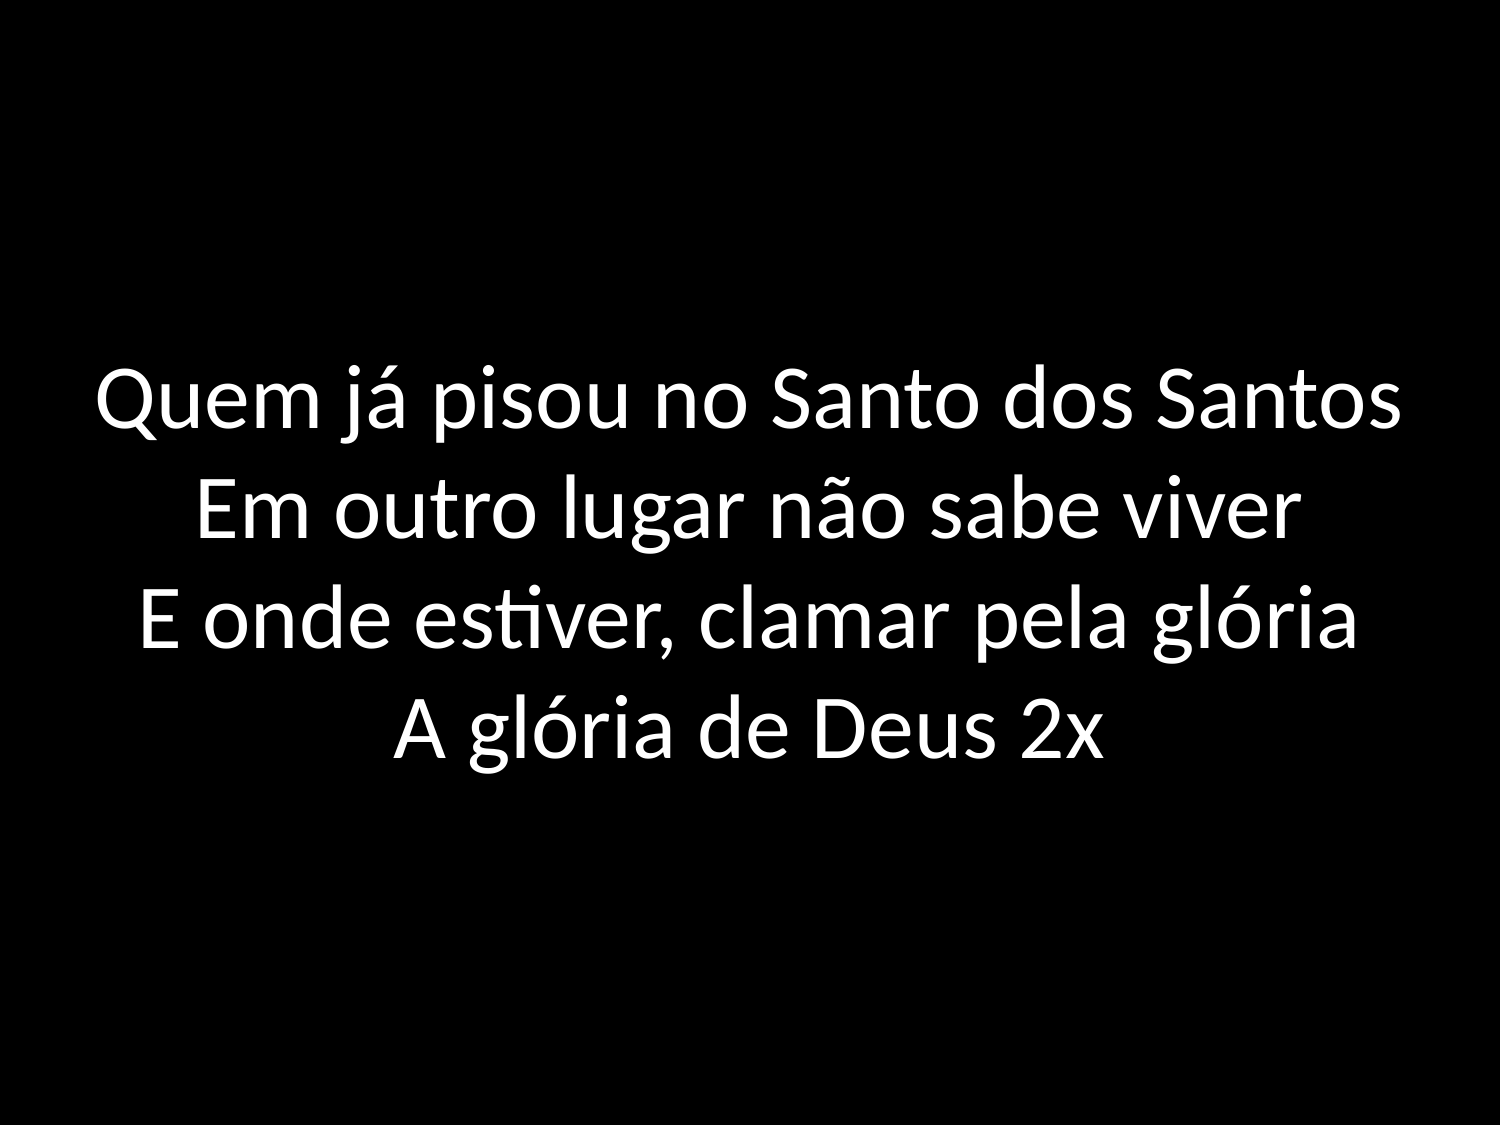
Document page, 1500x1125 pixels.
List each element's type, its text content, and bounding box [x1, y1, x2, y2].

title Quem já pisou no Santo dos Santos Em outro lugar não sabe viver E onde estiver, clamar pela glória A glória de Deus 2x [46, 35, 1454, 1079]
